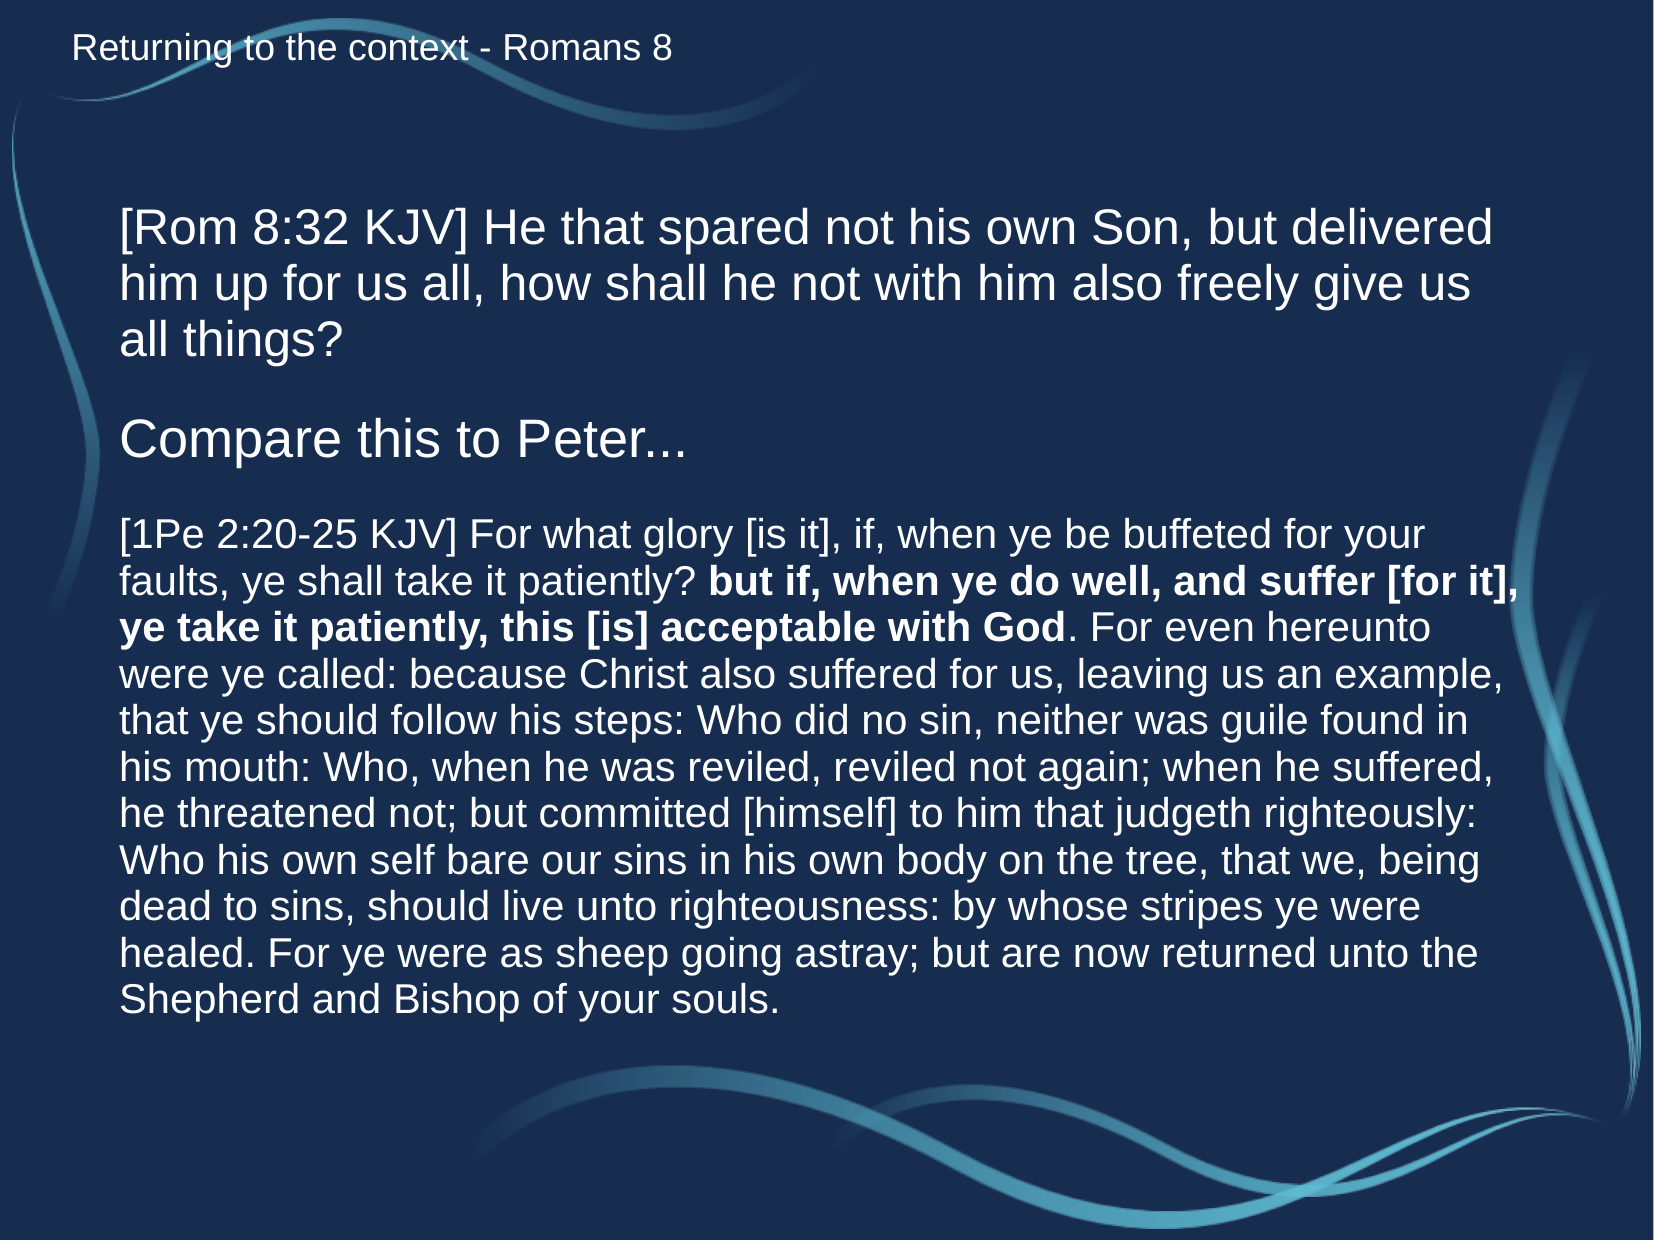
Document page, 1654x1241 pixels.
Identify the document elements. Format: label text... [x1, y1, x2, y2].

picture [12, 18, 104, 625]
list [Rom 8:32 KJV] He that spared not his own Son, but delivered him up for us all, how shall he not with him also freely give us all things? Compare this to Peter... [1Pe 2:20-25 KJV] For what glory [is it], if, when ye be buffeted for your faults, ye shall take it patiently? but if, when ye do well, and suffer [for it], ye take it patiently, this [is] acceptable with God. For even hereunto were ye called: because Christ also suffered for us, leaving us an example, that ye should follow his steps: Who did no sin, neither was guile found in his mouth: Who, when he was reviled, reviled not again; when he suffered, he threatened not; but committed [himself] to him that judgeth righteously: Who his own self bare our sins in his own body on the tree, that we, being dead to sins, should live unto righteousness: by whose stripes ye were healed. For ye were as sheep going astray; but are now returned unto the Shepherd and Bishop of your souls. [100, 192, 1544, 1106]
title Returning to the context - Romans 8 [56, 18, 1545, 218]
picture [460, 346, 1641, 1229]
